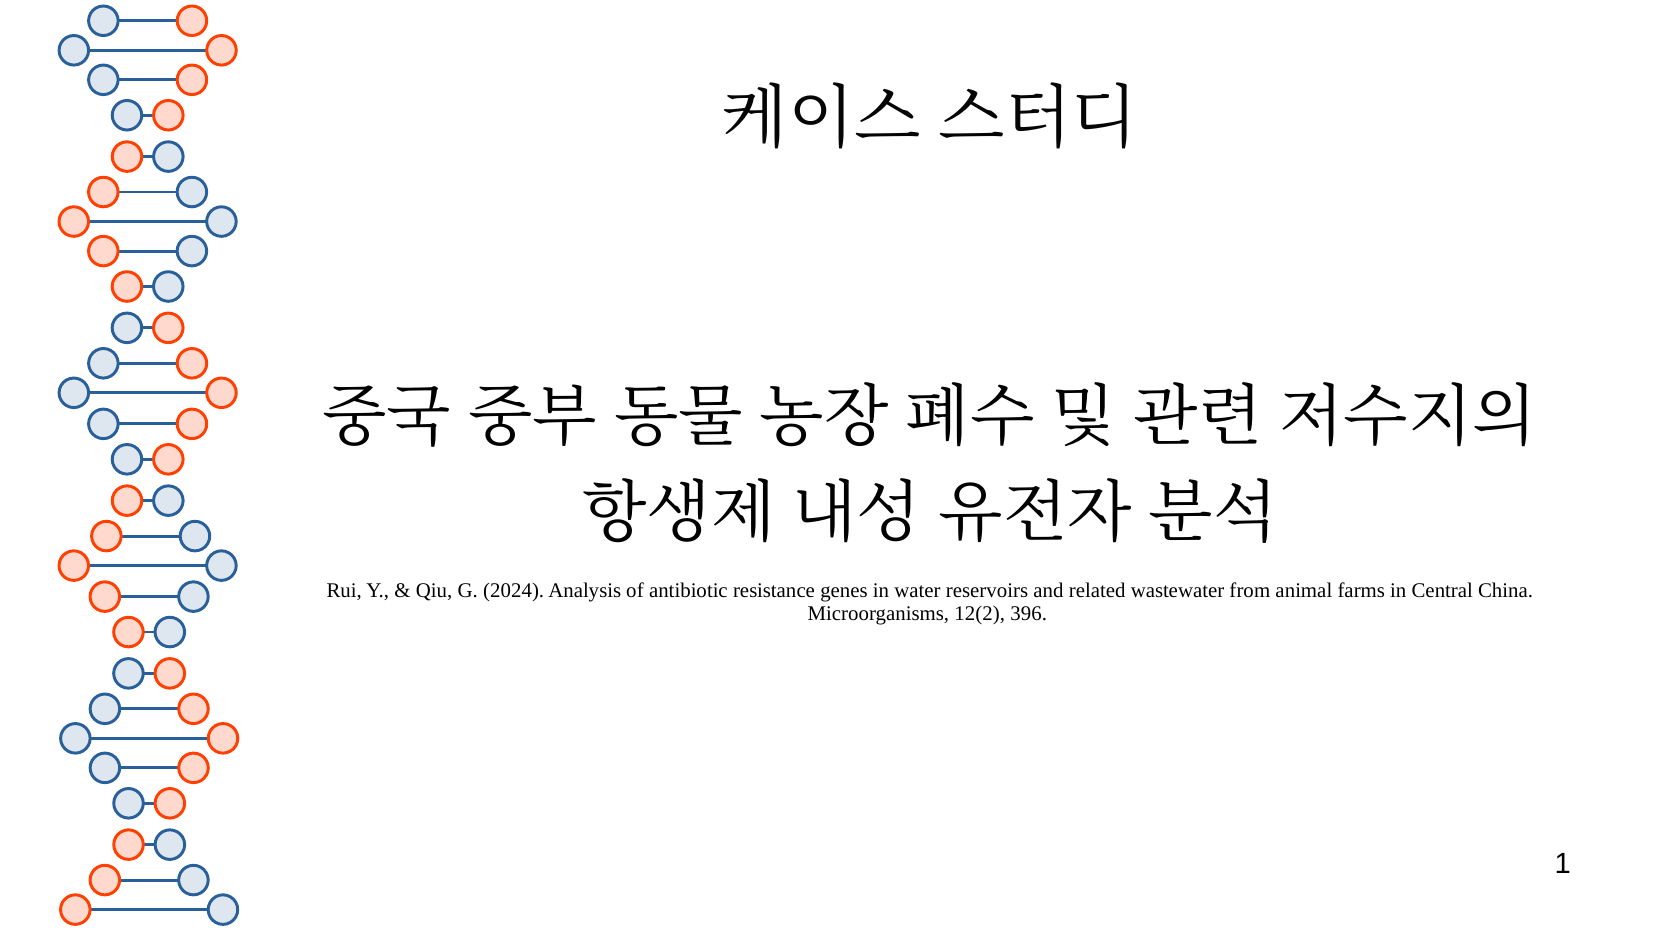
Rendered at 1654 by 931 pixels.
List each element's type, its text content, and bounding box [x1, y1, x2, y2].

title 케이스 스터디 [265, 35, 1595, 189]
subtitle 중국 중부 동물 농장 폐수 및 관련 저수지의 항생제 내성 유전자 분석 Rui, Y., & Qiu, G. (2024). Analysis of antibiotic resistance genes in water reservoirs and related wastewater from animal farms in Central China. Microorganisms, 12(2), 396. [265, 224, 1595, 764]
